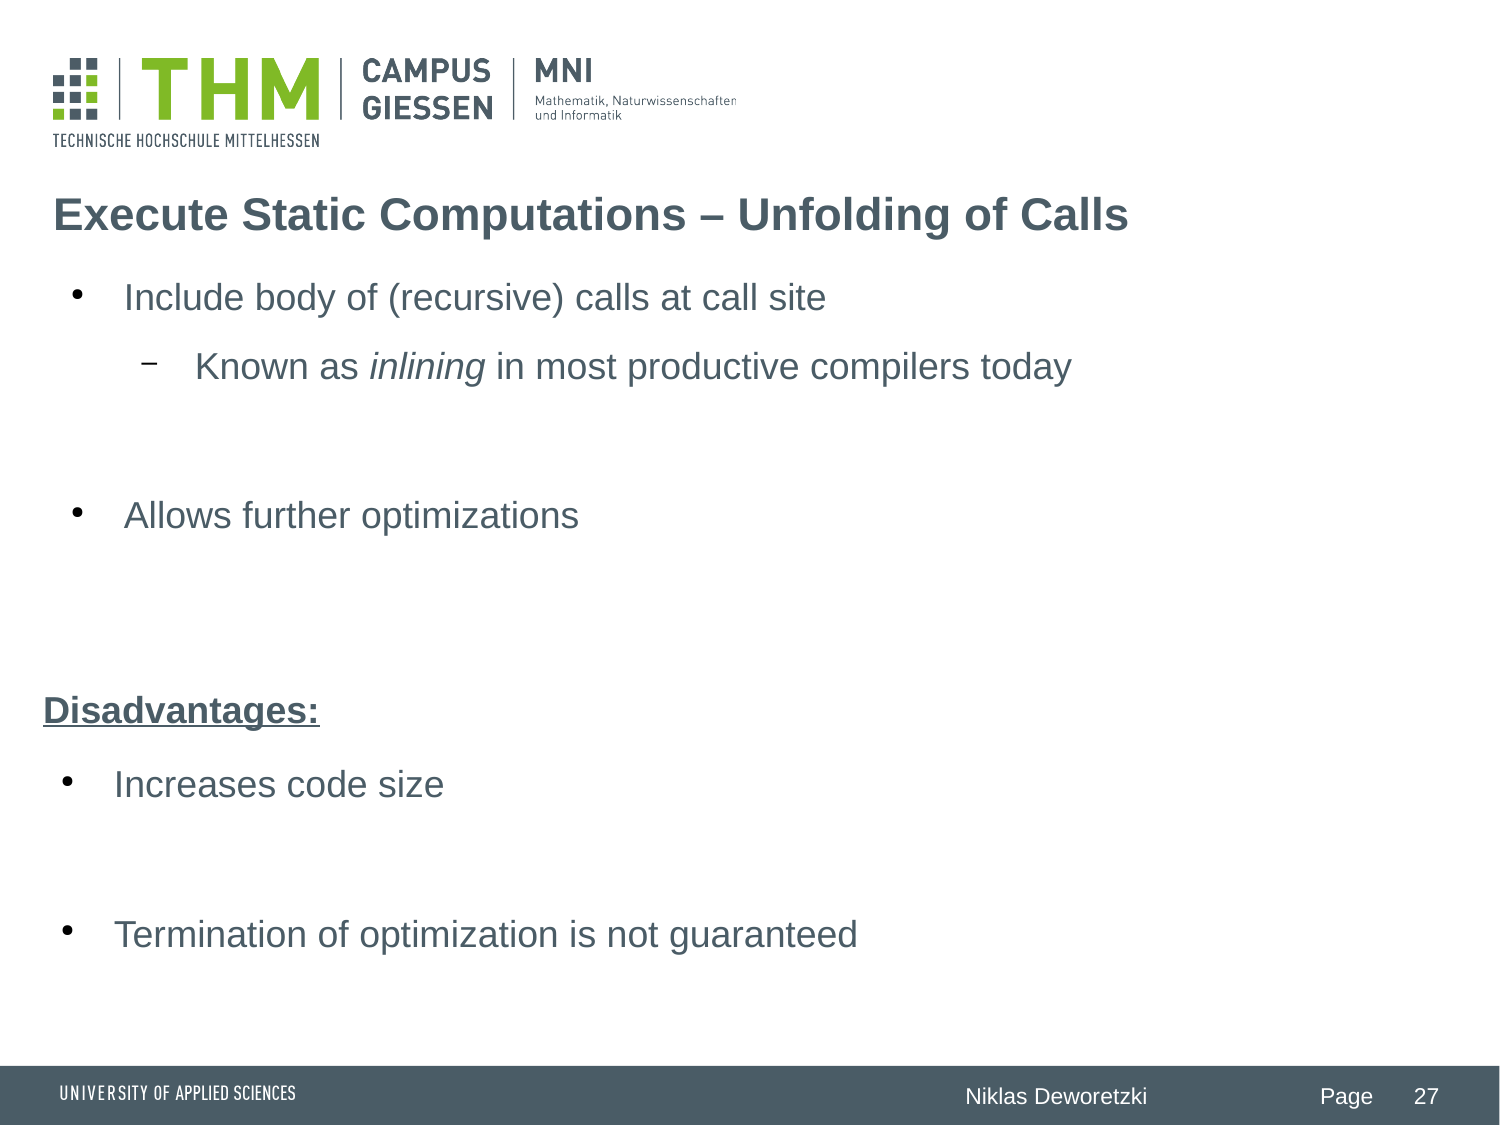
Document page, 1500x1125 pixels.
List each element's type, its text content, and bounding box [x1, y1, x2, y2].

title Execute Static Computations – Unfolding of Calls [53, 177, 1435, 265]
picture [53, 58, 736, 147]
list Include body of (recursive) calls at call site Known as inlining in most productive compilers today Allows further optimizations [53, 265, 1436, 526]
picture [59, 1082, 296, 1104]
list Disadvantages: Increases code size Termination of optimization is not guaranteed [43, 678, 1426, 938]
slide_number <number> [1376, 1073, 1455, 1118]
